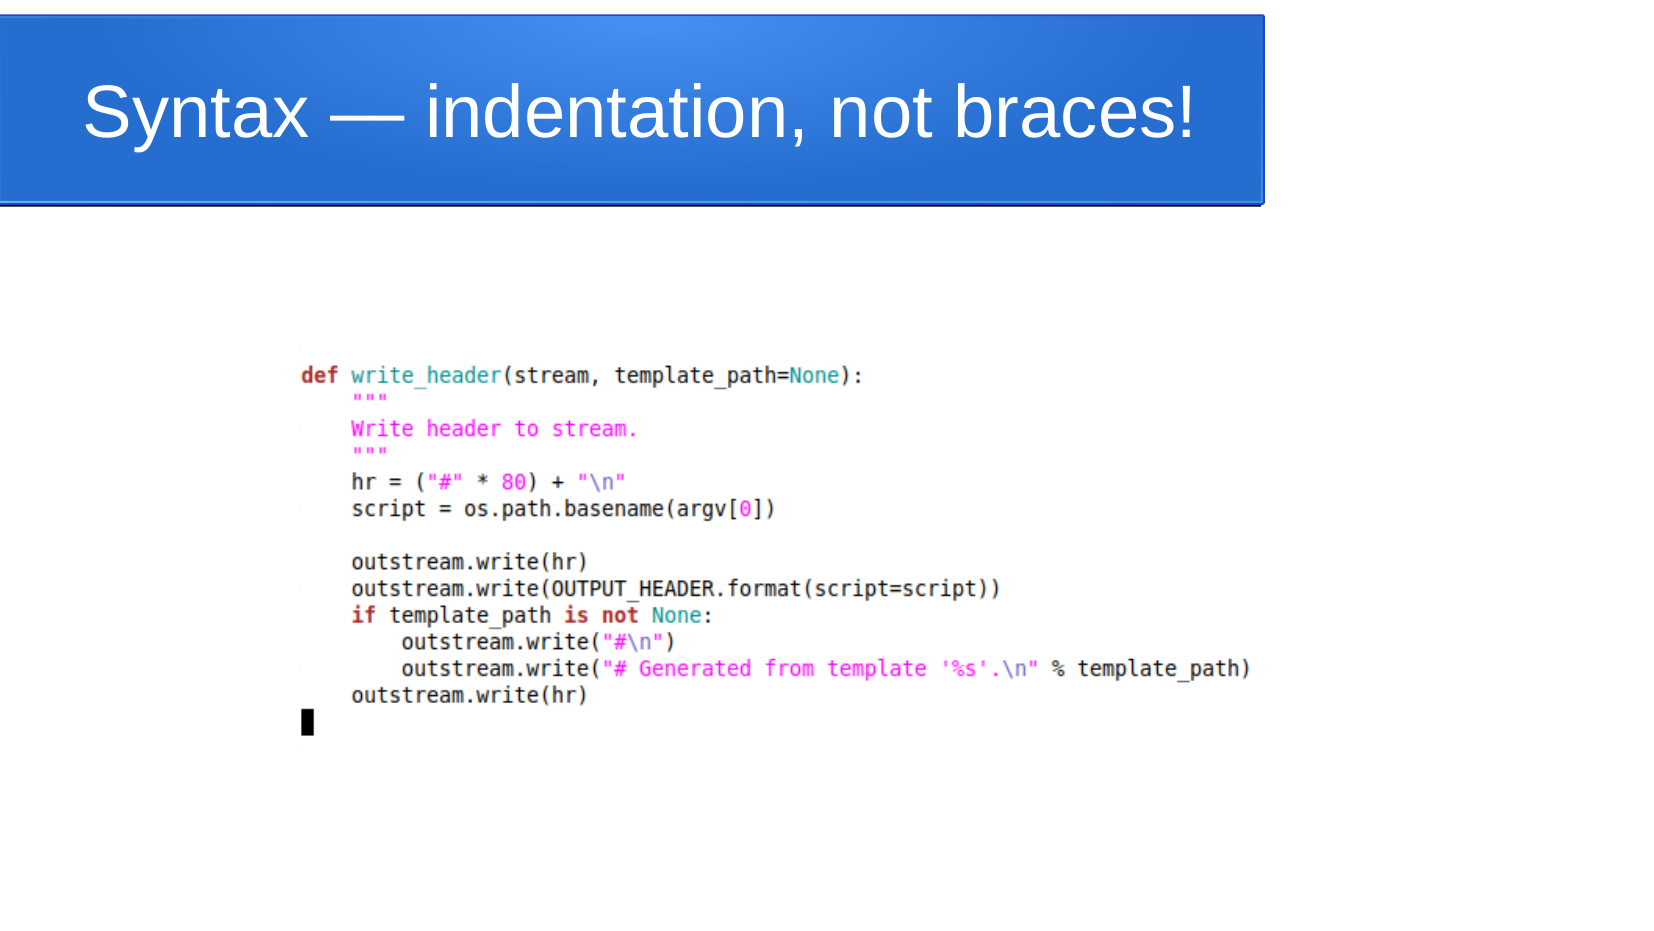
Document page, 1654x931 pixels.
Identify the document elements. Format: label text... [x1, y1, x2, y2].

title Syntax — indentation, not braces! [82, 35, 1235, 189]
picture [300, 344, 1279, 750]
